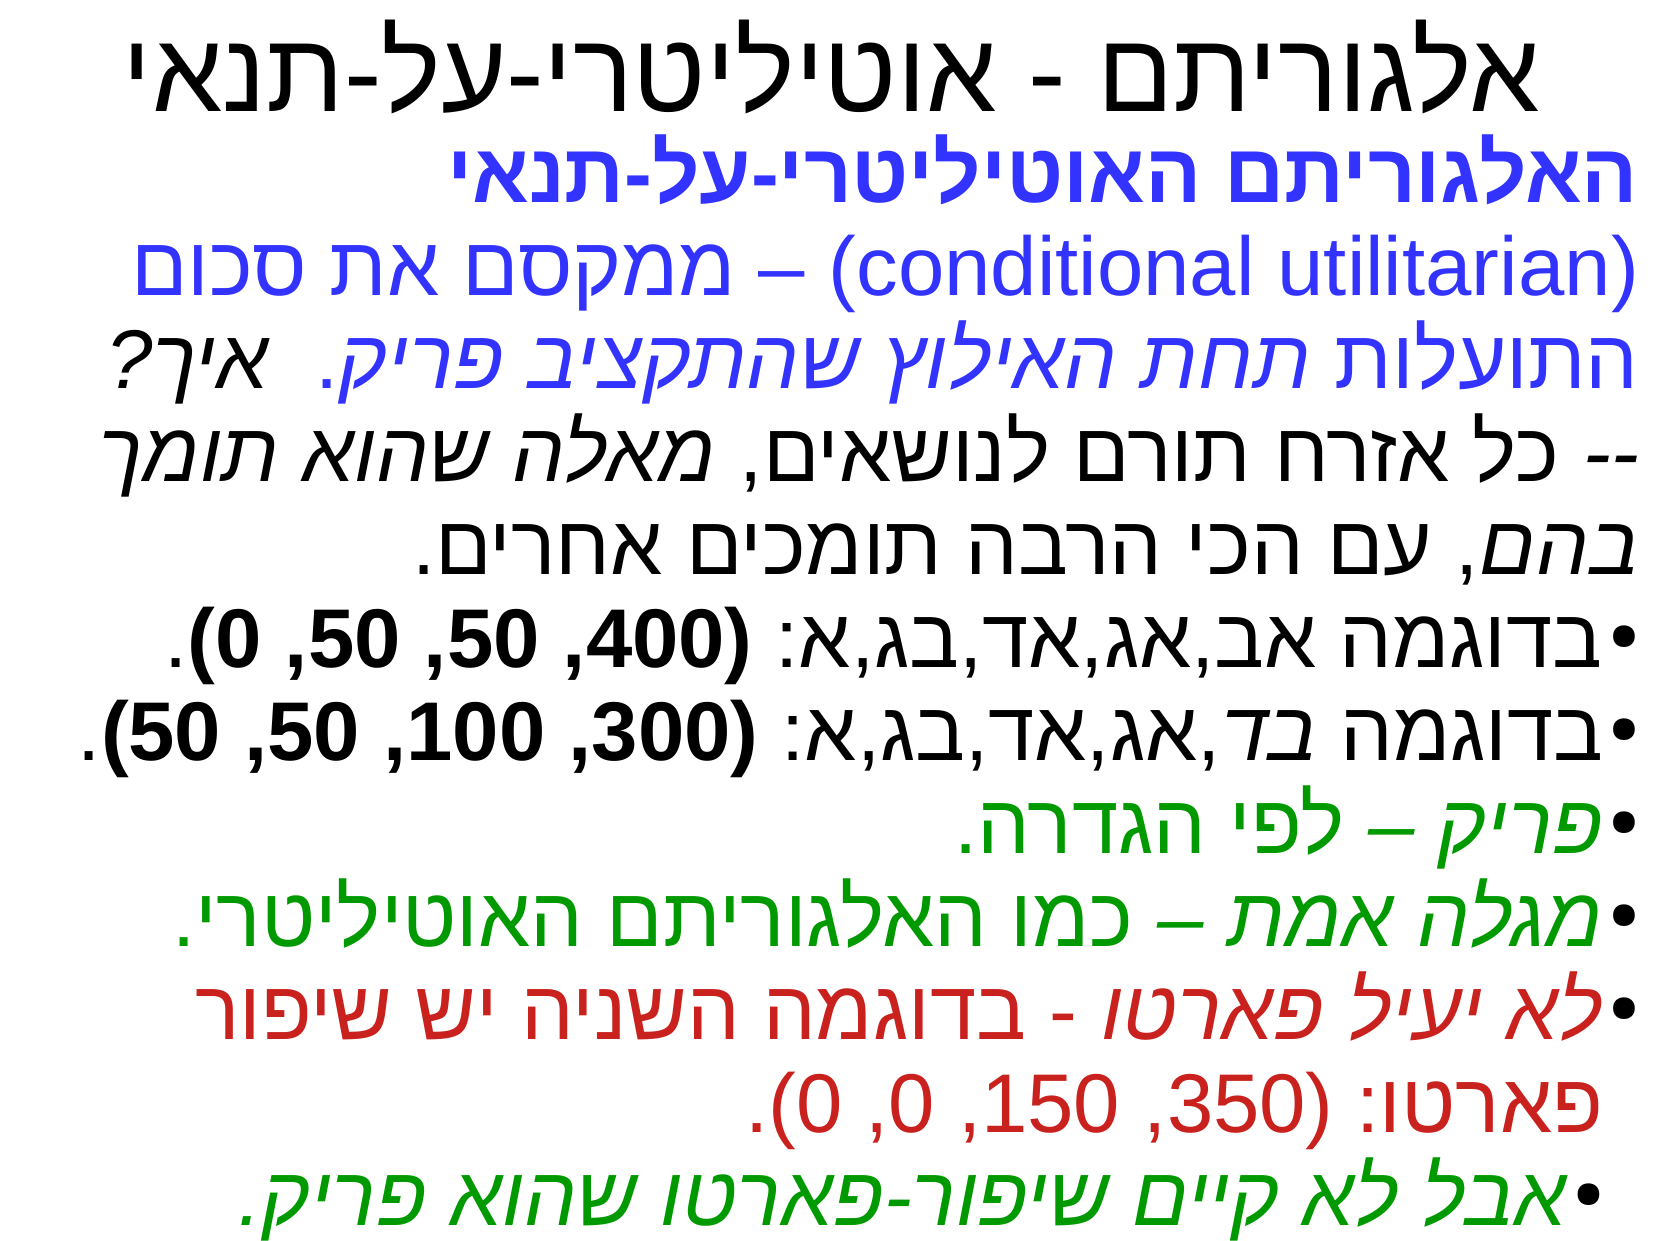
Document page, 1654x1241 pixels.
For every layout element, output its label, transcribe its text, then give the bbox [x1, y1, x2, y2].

title אלגוריתם - אוטיליטרי-על-תנאי [45, 0, 1621, 120]
text_box האלגוריתם האוטיליטרי-על-תנאי (conditional utilitarian) – ממקסם את סכום התועלות תחת האילוץ שהתקציב פריק. איך? -- כל אזרח תורם לנושאים, מאלה שהוא תומך בהם, עם הכי הרבה תומכים אחרים. בדוגמה אב,אג,אד,בג,א: (400, 50, 50, 0). בדוגמה בד,אג,אד,בג,א: (300, 100, 50, 50). פריק – לפי הגדרה. מגלה אמת – כמו האלגוריתם האוטיליטרי. לא יעיל פארטו - בדוגמה השניה יש שיפור פארטו: (350, 150, 0, 0). אבל לא קיים שיפור-פארטו שהוא פריק. [0, 120, 1654, 1241]
